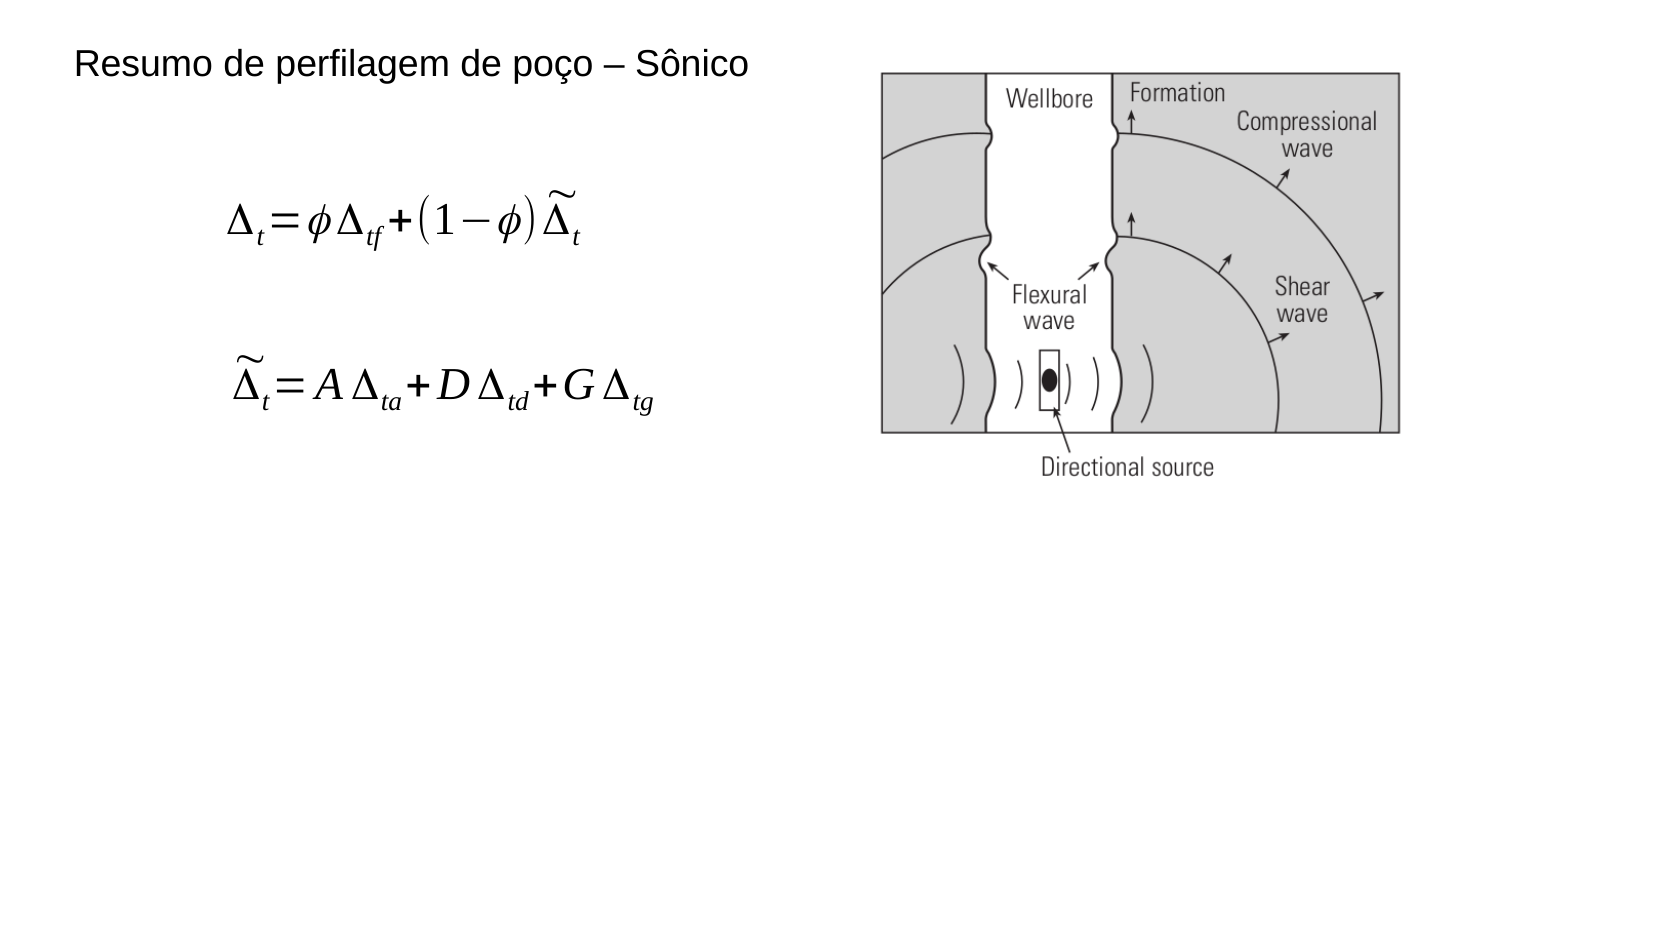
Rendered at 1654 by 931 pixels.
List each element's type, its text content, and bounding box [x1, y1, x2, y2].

text_box Resumo de perfilagem de poço – Sônico [59, 35, 1123, 93]
chart [224, 354, 661, 416]
picture [850, 49, 1418, 485]
chart [219, 189, 589, 251]
